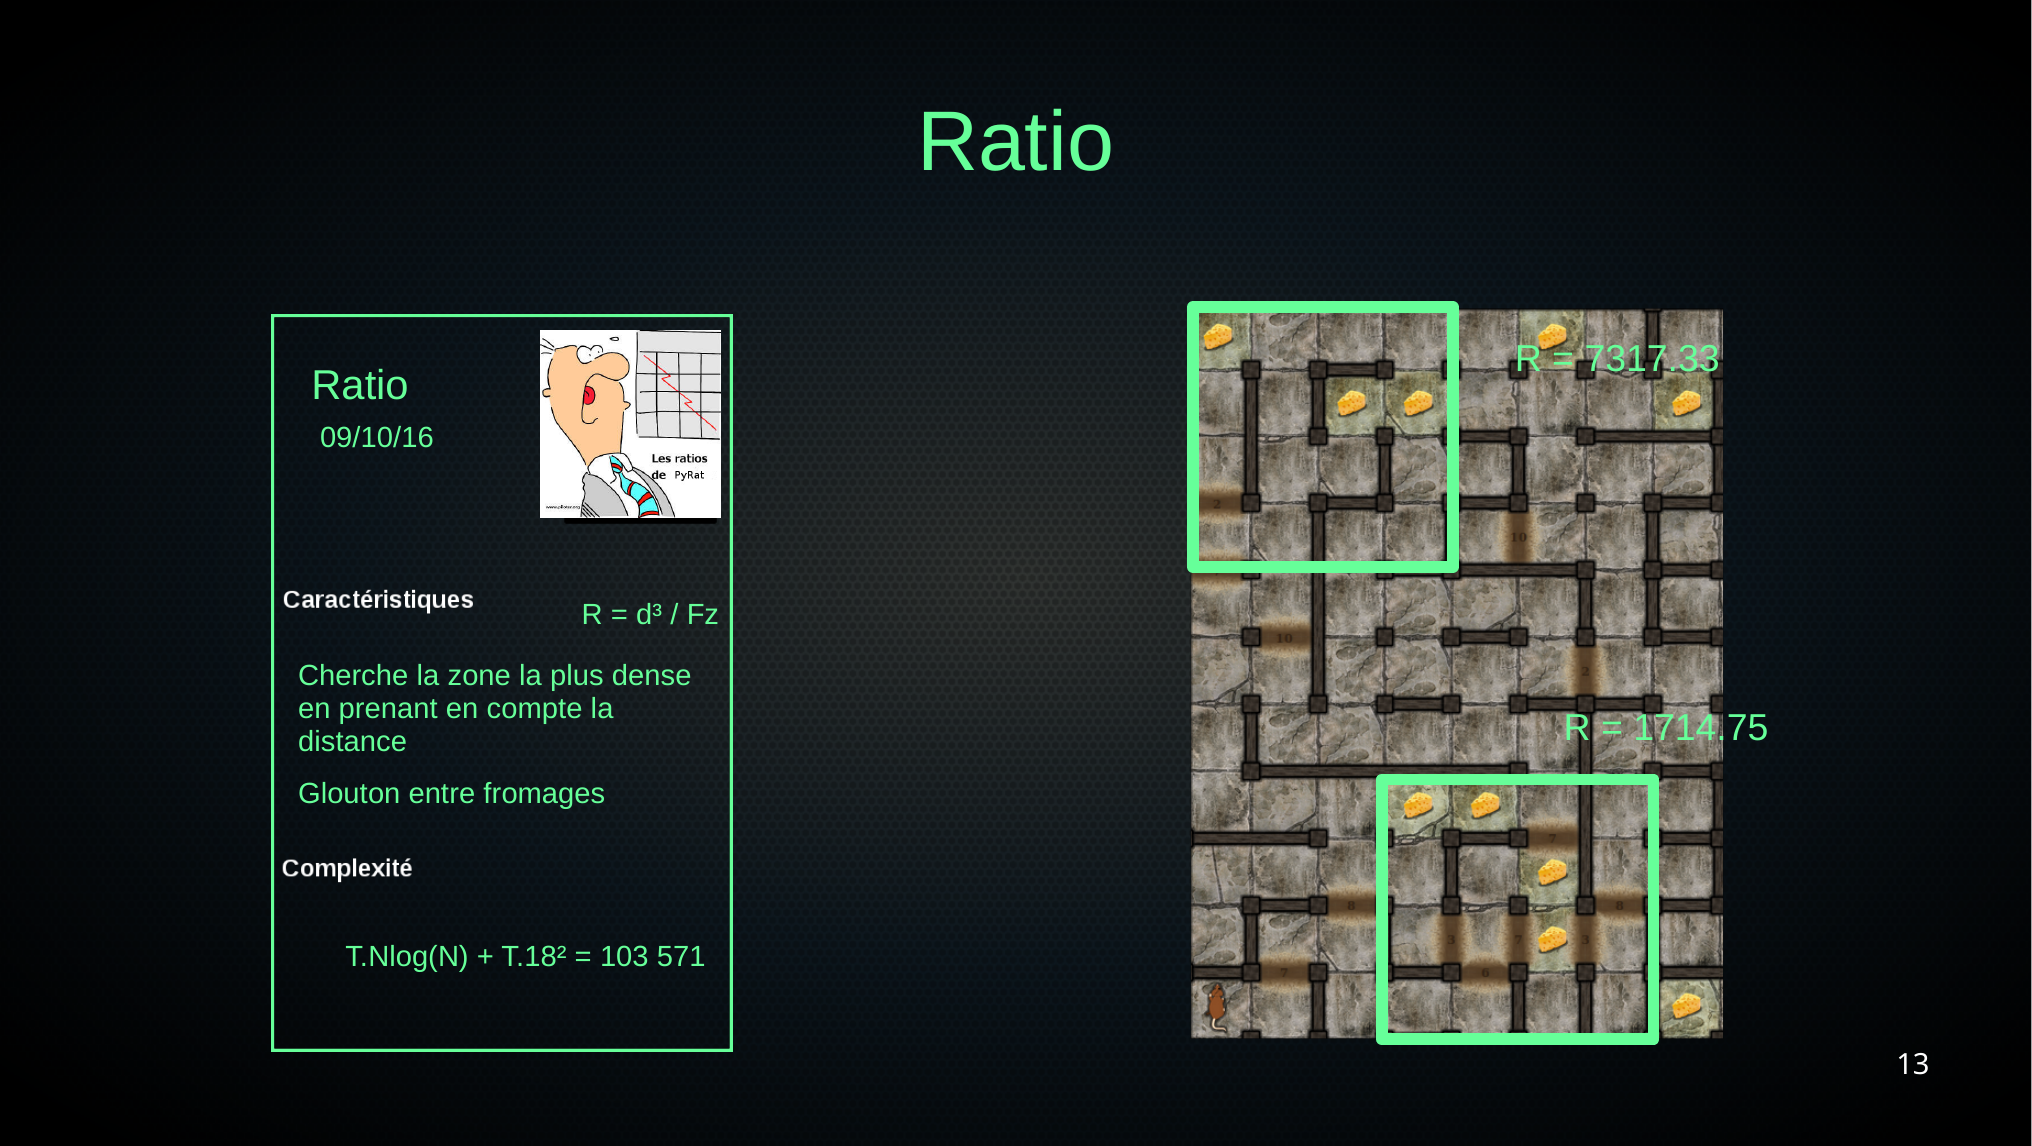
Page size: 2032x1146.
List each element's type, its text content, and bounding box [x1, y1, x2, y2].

text_box R = 7317.33 [1500, 330, 1735, 388]
title Ratio [101, 45, 1930, 237]
text_box R = d³ / Fz [566, 590, 735, 639]
text_box Glouton entre fromages [283, 769, 401, 839]
text_box Ratio [296, 354, 401, 416]
text_box R = 1714.75 [1548, 699, 1784, 756]
text_box T.Nlog(N) + T.18² = 103 571 [330, 933, 401, 981]
picture [0, 0, 2032, 1146]
text_box Cherche la zone la plus dense en prenant en compte la distance [283, 651, 401, 766]
text_box 09/10/16 [305, 413, 401, 461]
